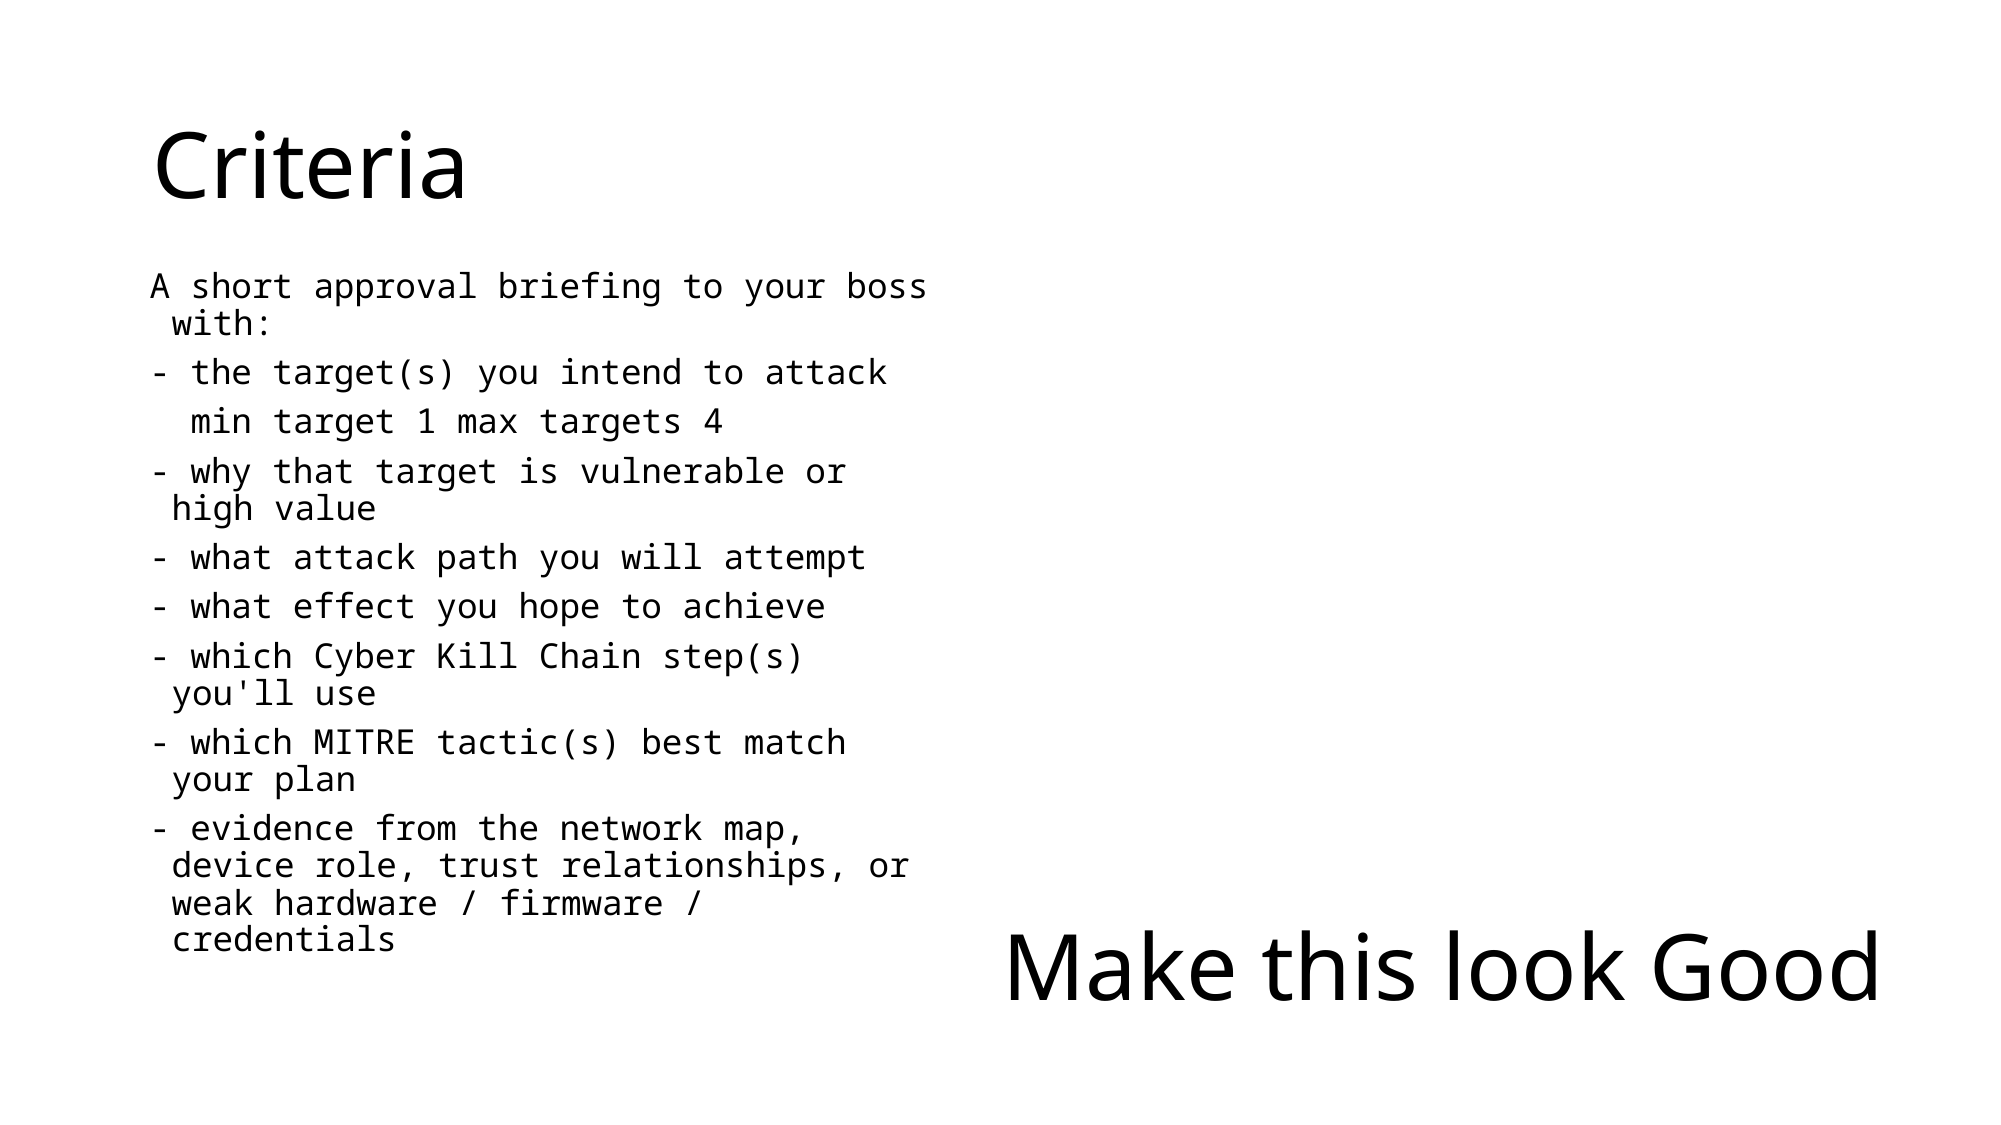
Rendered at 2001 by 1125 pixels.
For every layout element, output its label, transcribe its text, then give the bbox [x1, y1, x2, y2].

text_box Make this look Good [987, 862, 2000, 1080]
list A short approval briefing to your boss with: - the target(s) you intend to attack min target 1 max targets 4 - why that target is vulnerable or high value - what attack path you will attempt - what effect you hope to achieve - which Cyber Kill Chain step(s) you'll use - which MITRE tactic(s) best match your plan - evidence from the network map, device role, trust relationships, or weak hardware / firmware / credentials [112, 261, 963, 976]
title Criteria [137, 59, 1863, 278]
